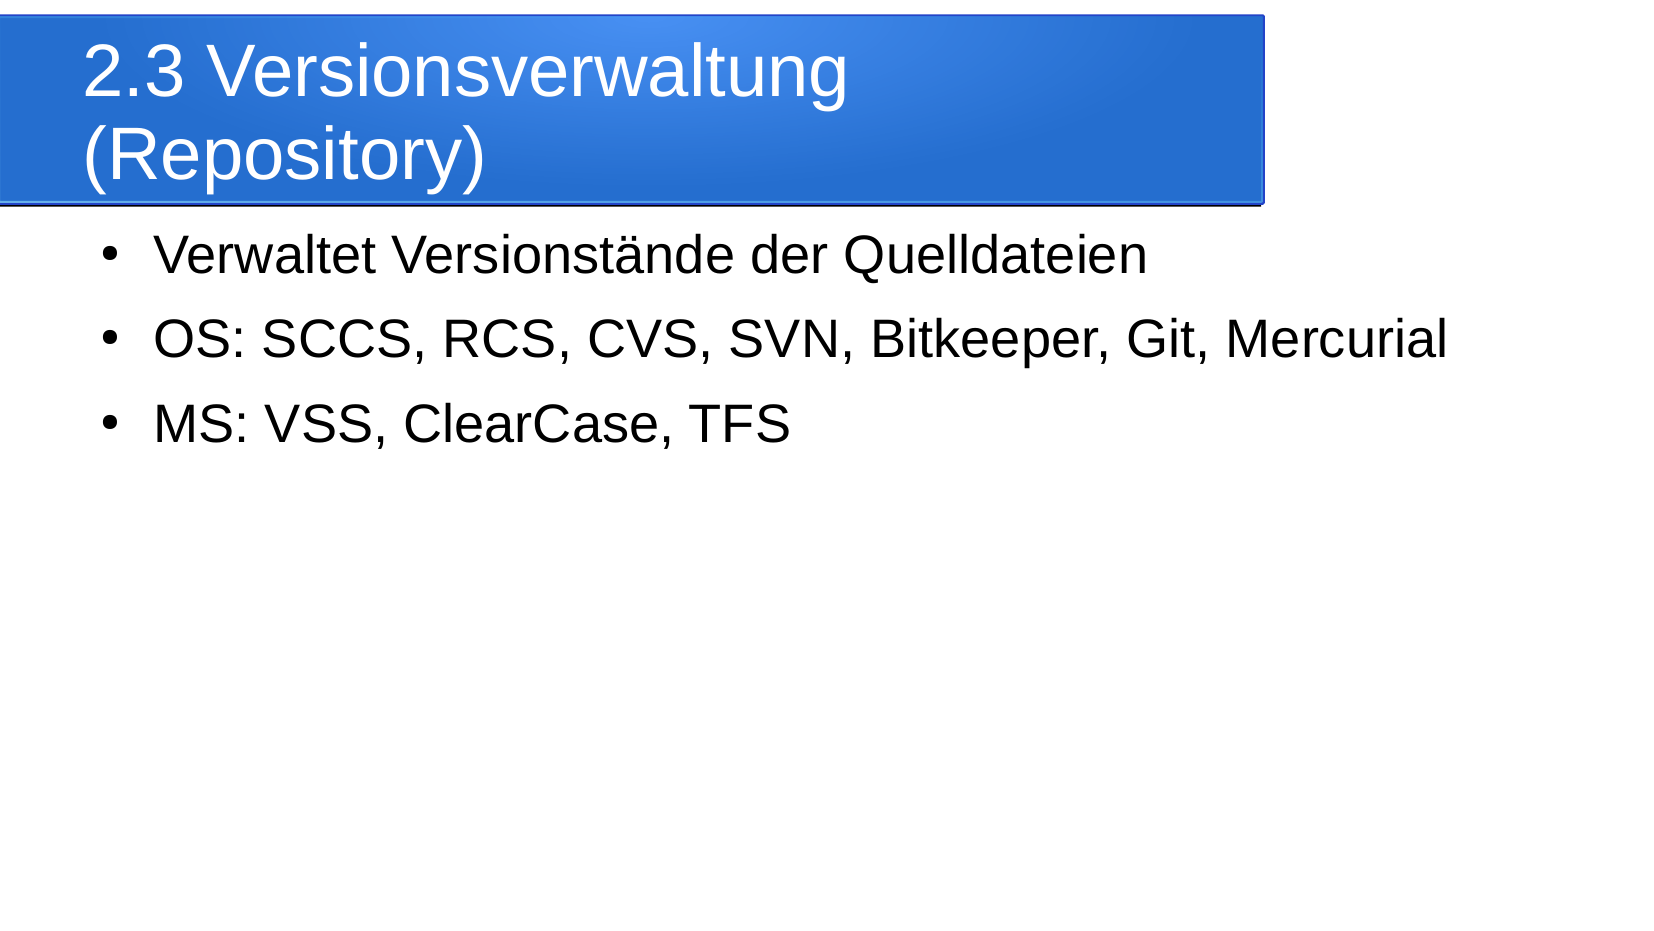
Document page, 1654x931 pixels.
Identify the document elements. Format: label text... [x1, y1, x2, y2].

list Verwaltet Versionstände der Quelldateien OS: SCCS, RCS, CVS, SVN, Bitkeeper, Git, Mercurial MS: VSS, ClearCase, TFS [82, 224, 1571, 764]
title 2.3 Versionsverwaltung (Repository) [82, 29, 1235, 196]
